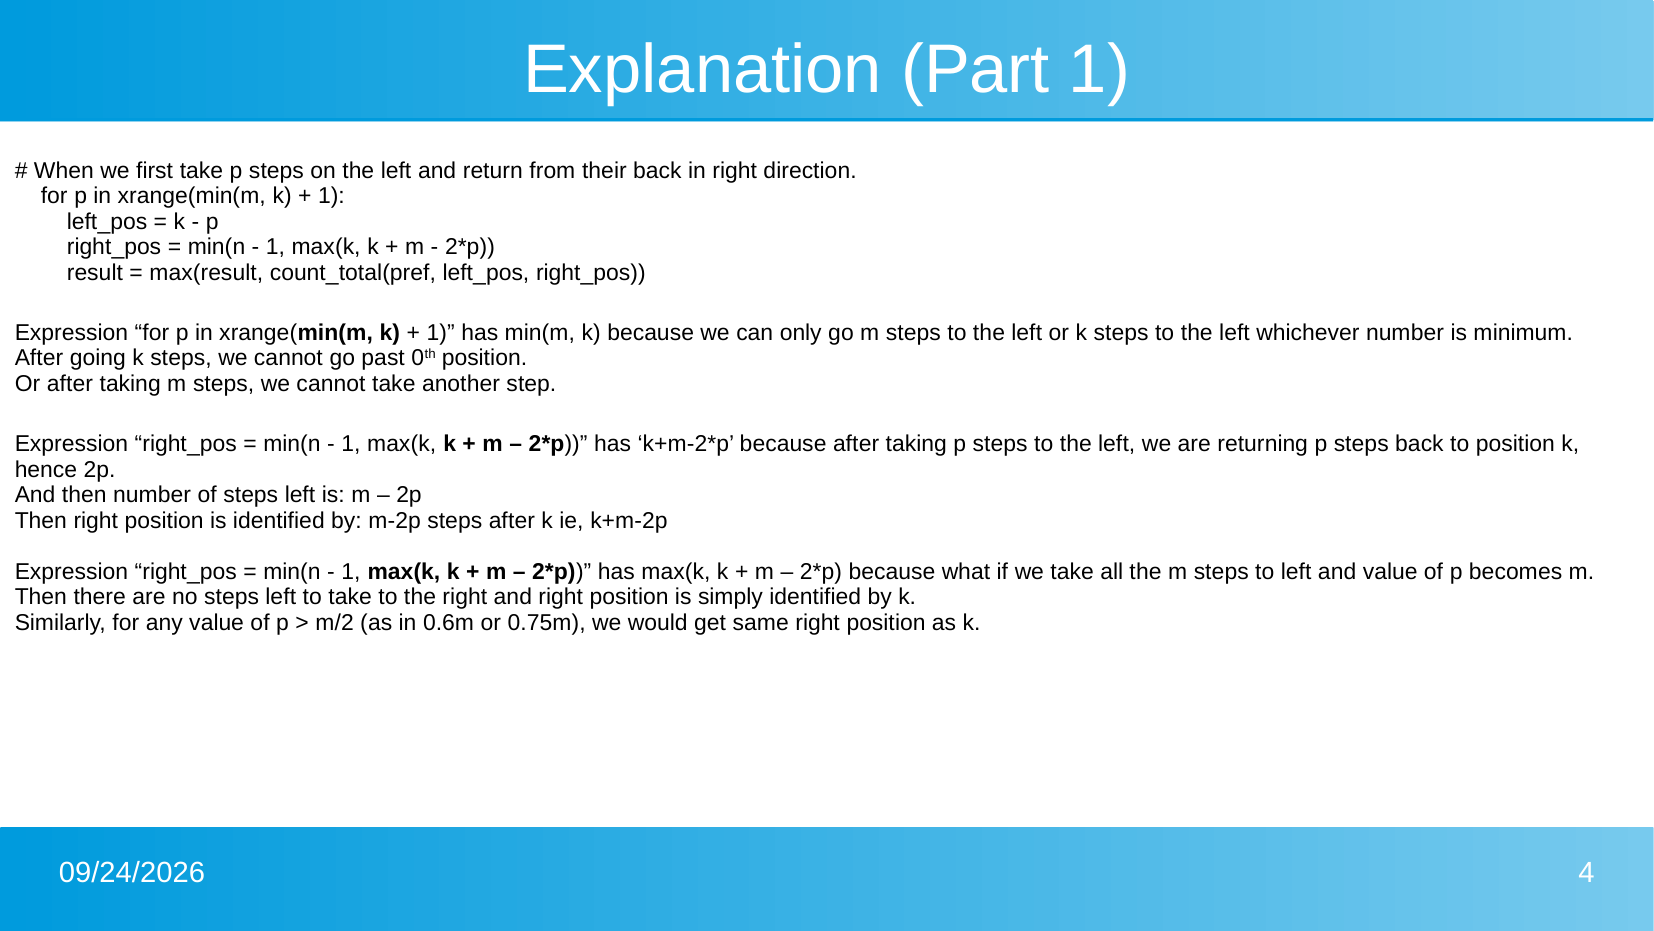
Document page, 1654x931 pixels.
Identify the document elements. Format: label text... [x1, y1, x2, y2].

text_box # When we first take p steps on the left and return from their back in right direction. for p in xrange(min(m, k) + 1): left_pos = k - p right_pos = min(n - 1, max(k, k + m - 2*p)) result = max(result, count_total(pref, left_pos, right_pos)) Expression “for p in xrange(min(m, k) + 1)” has min(m, k) because we can only go m steps to the left or k steps to the left whichever number is minimum. After going k steps, we cannot go past 0th position. Or after taking m steps, we cannot take another step. Expression “right_pos = min(n - 1, max(k, k + m – 2*p))” has ‘k+m-2*p’ because after taking p steps to the left, we are returning p steps back to position k, hence 2p. And then number of steps left is: m – 2p Then right position is identified by: m-2p steps after k ie, k+m-2p Expression “right_pos = min(n - 1, max(k, k + m – 2*p))” has max(k, k + m – 2*p) because what if we take all the m steps to left and value of p becomes m. Then there are no steps left to take to the right and right position is simply identified by k. Similarly, for any value of p > m/2 (as in 0.6m or 0.75m), we would get same right position as k. [0, 150, 1613, 788]
title Explanation (Part 1) [59, 29, 1595, 108]
